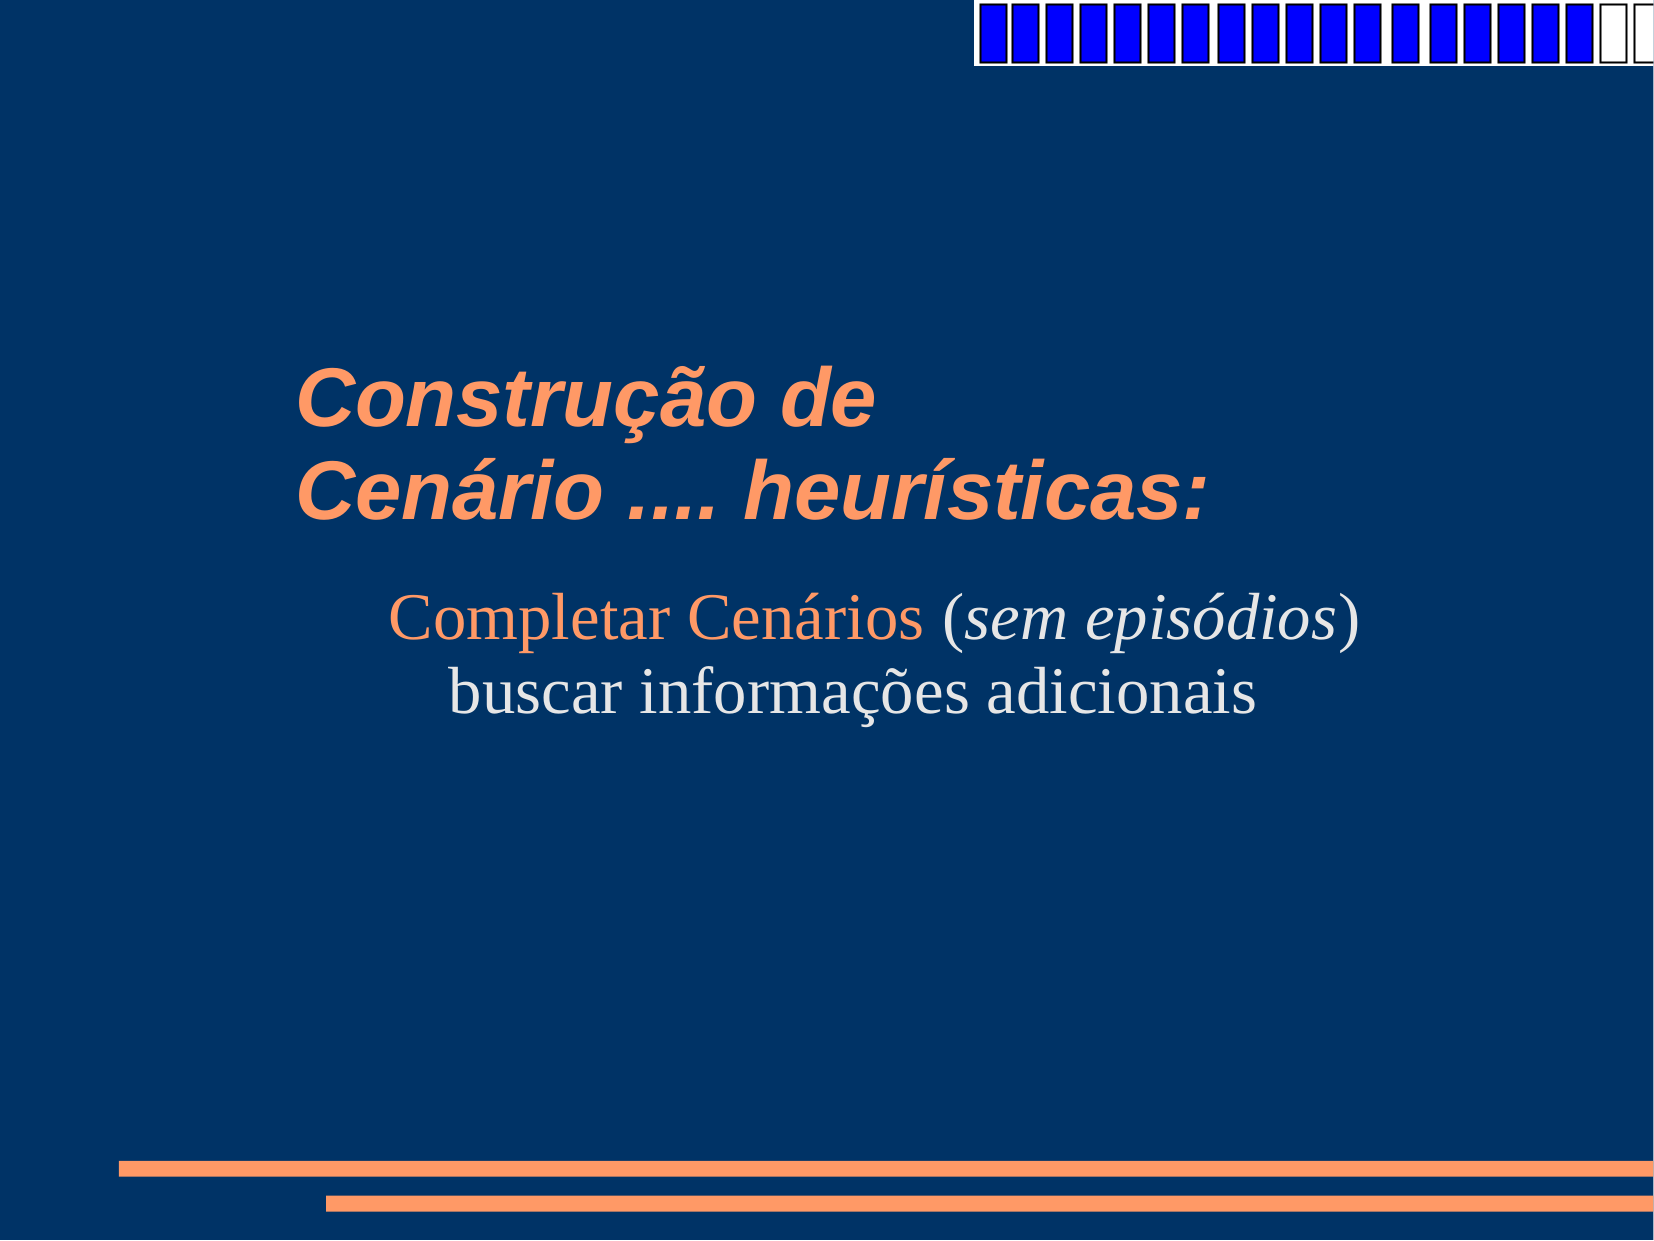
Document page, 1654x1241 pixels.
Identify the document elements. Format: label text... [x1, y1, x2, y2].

text_box Completar Cenários (sem episódios) buscar informações adicionais [354, 580, 1595, 742]
title Construção de Cenário .... heurísticas: [295, 330, 1241, 653]
picture [974, 0, 1654, 67]
